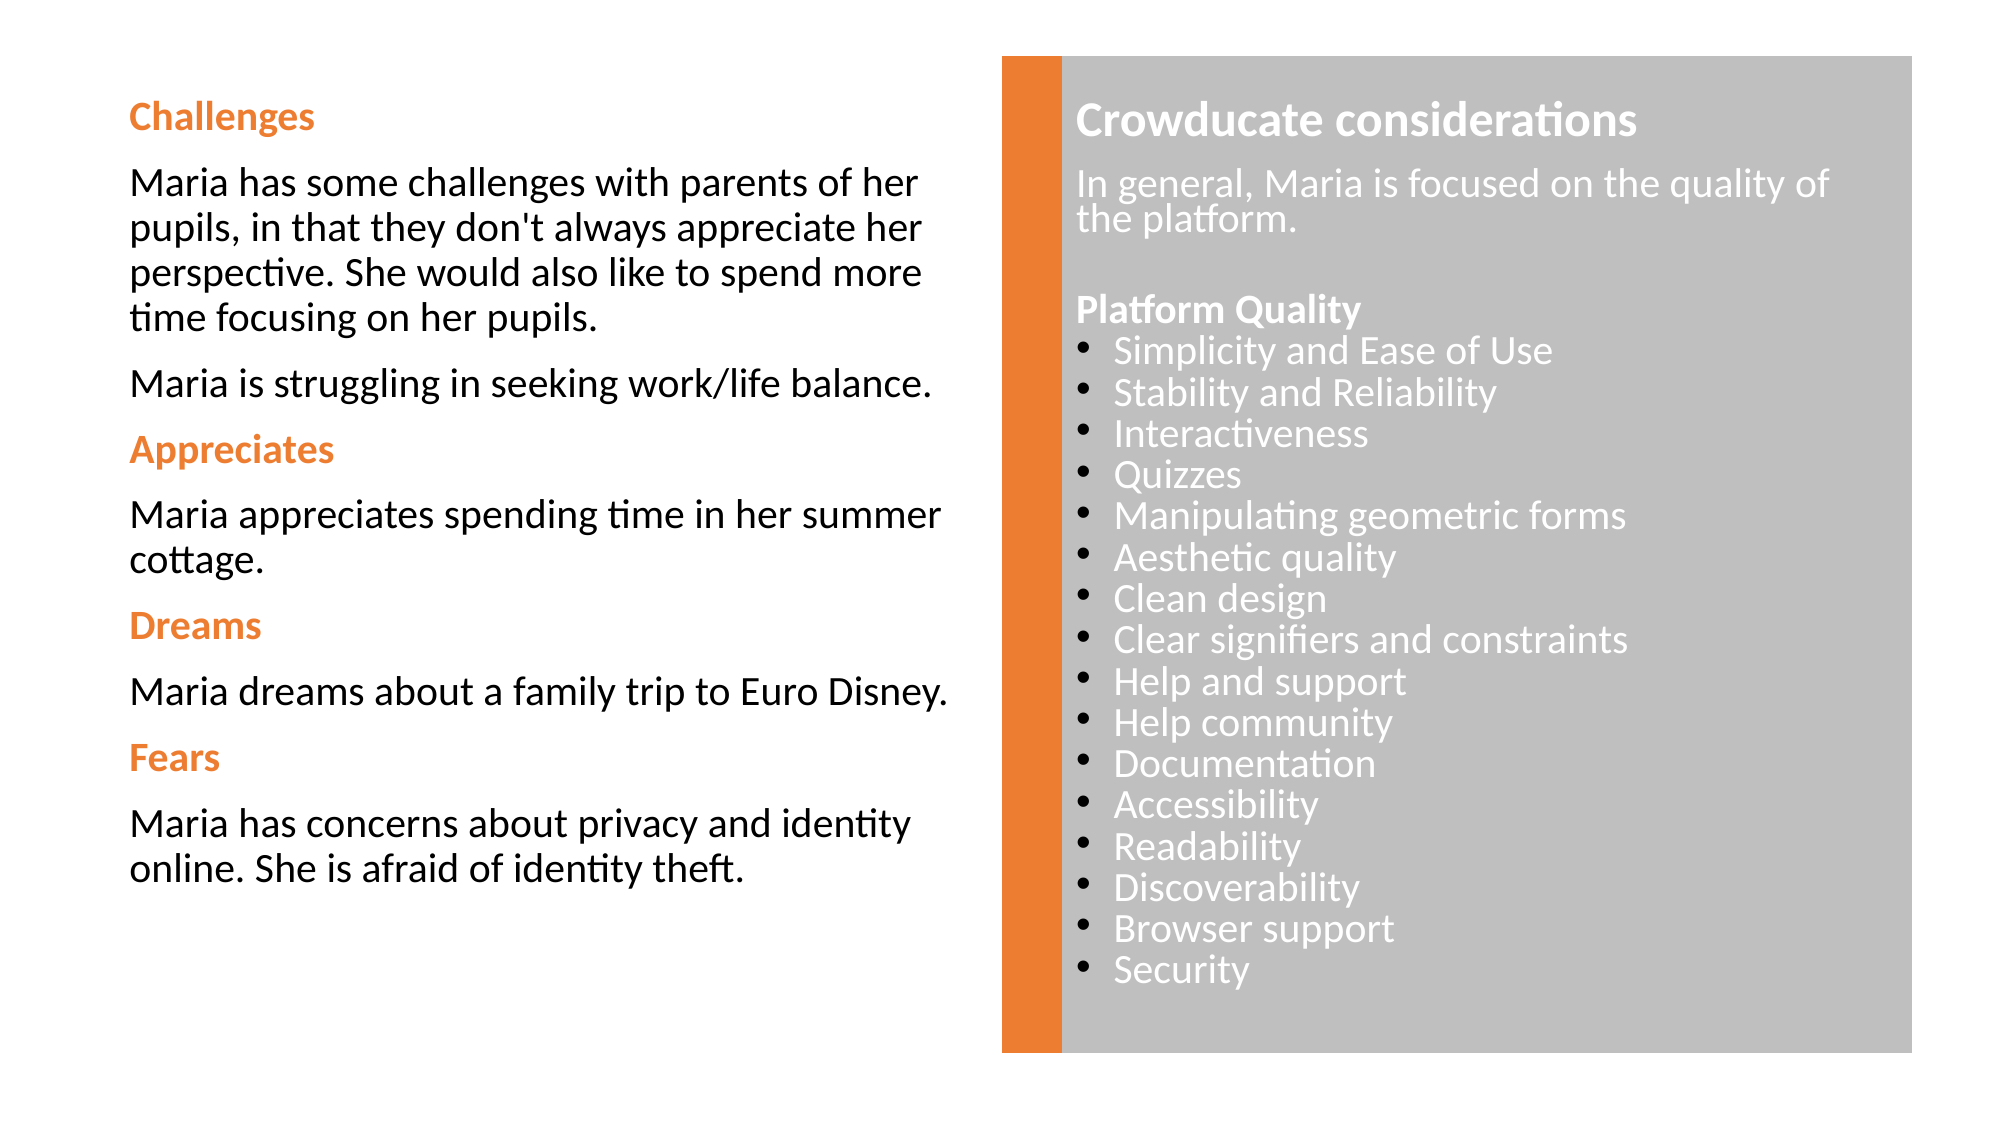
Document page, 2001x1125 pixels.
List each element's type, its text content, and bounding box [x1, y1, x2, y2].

text_box [1003, 57, 1911, 1052]
list Crowducate considerations In general, Maria is focused on the quality of the platform. Platform Quality Simplicity and Ease of Use Stability and Reliability Interactiveness Quizzes Manipulating geometric forms Aesthetic quality Clean design Clear signifiers and constraints Help and support Help community Documentation Accessibility Readability Discoverability Browser support Security [1061, 95, 1912, 1053]
list Challenges Maria has some challenges with parents of her pupils, in that they don't always appreciate her perspective. She would also like to spend more time focusing on her pupils. Maria is struggling in seeking work/life balance. Appreciates Maria appreciates spending time in her summer cottage. Dreams Maria dreams about a family trip to Euro Disney. Fears Maria has concerns about privacy and identity online. She is afraid of identity theft. [114, 86, 965, 1074]
